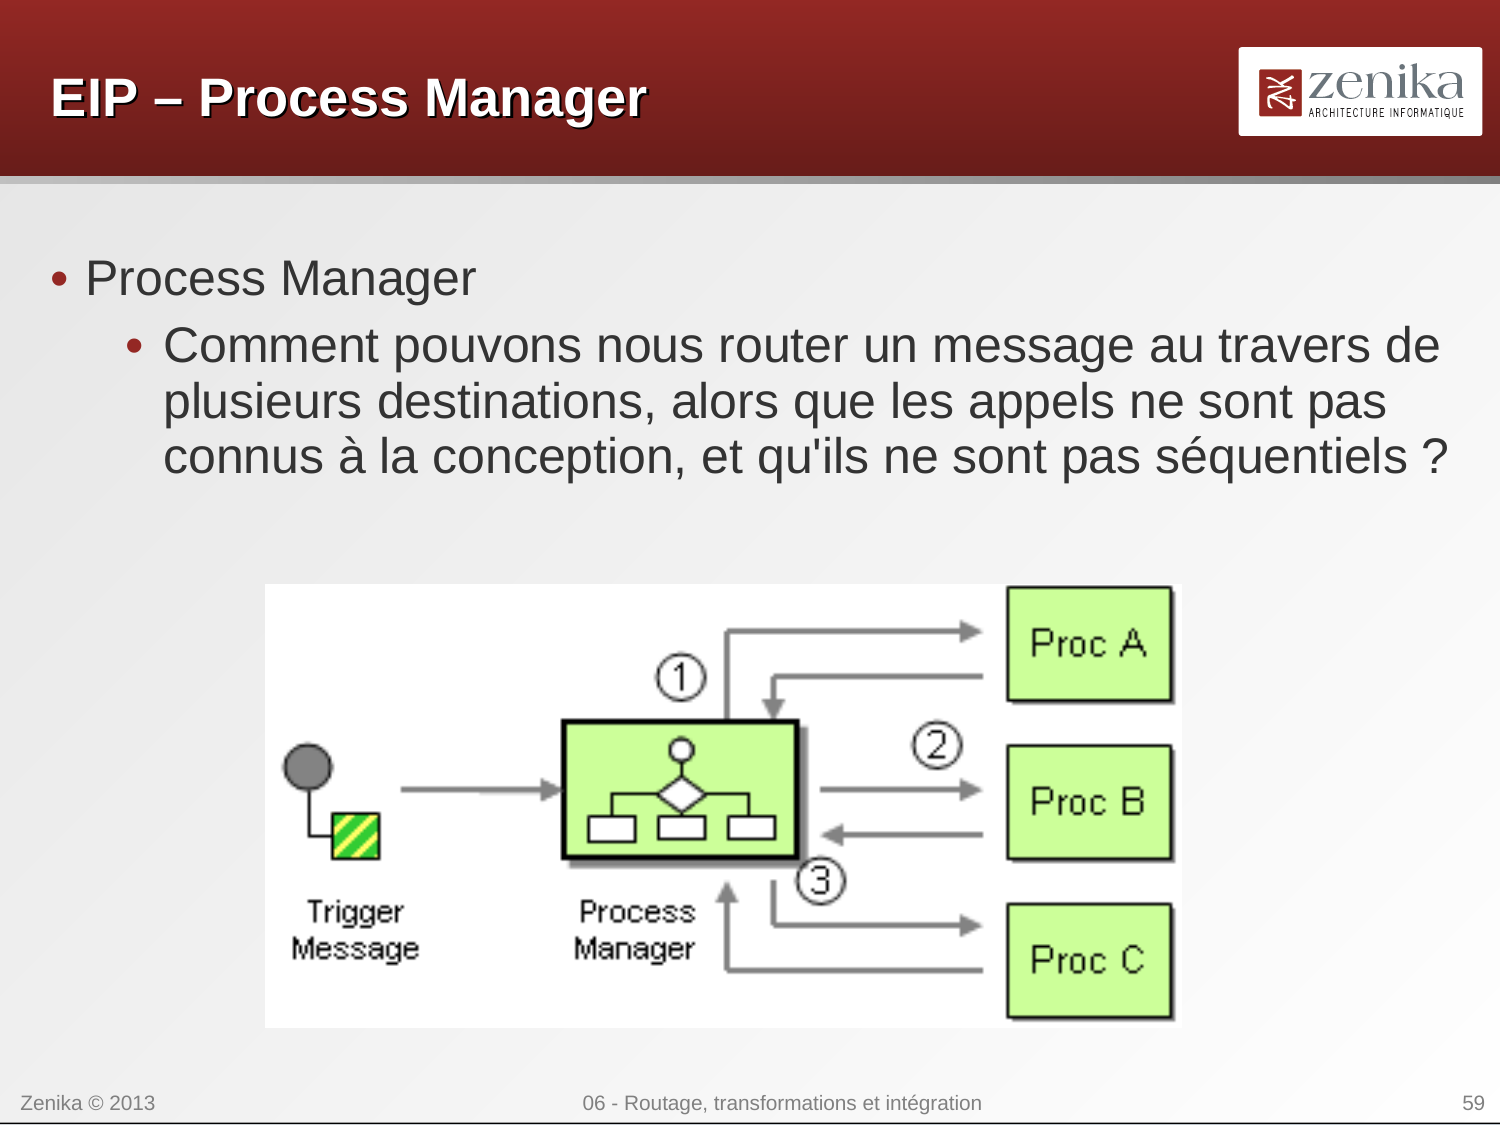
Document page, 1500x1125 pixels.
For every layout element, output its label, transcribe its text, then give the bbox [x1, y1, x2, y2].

picture [265, 584, 1182, 1028]
picture [1257, 58, 1464, 125]
list Process Manager Comment pouvons nous router un message au travers de plusieurs destinations, alors que les appels ne sont pas connus à la conception, et qu'ils ne sont pas séquentiels ? [50, 250, 1477, 1064]
title EIP – Process Manager [50, 22, 1206, 172]
